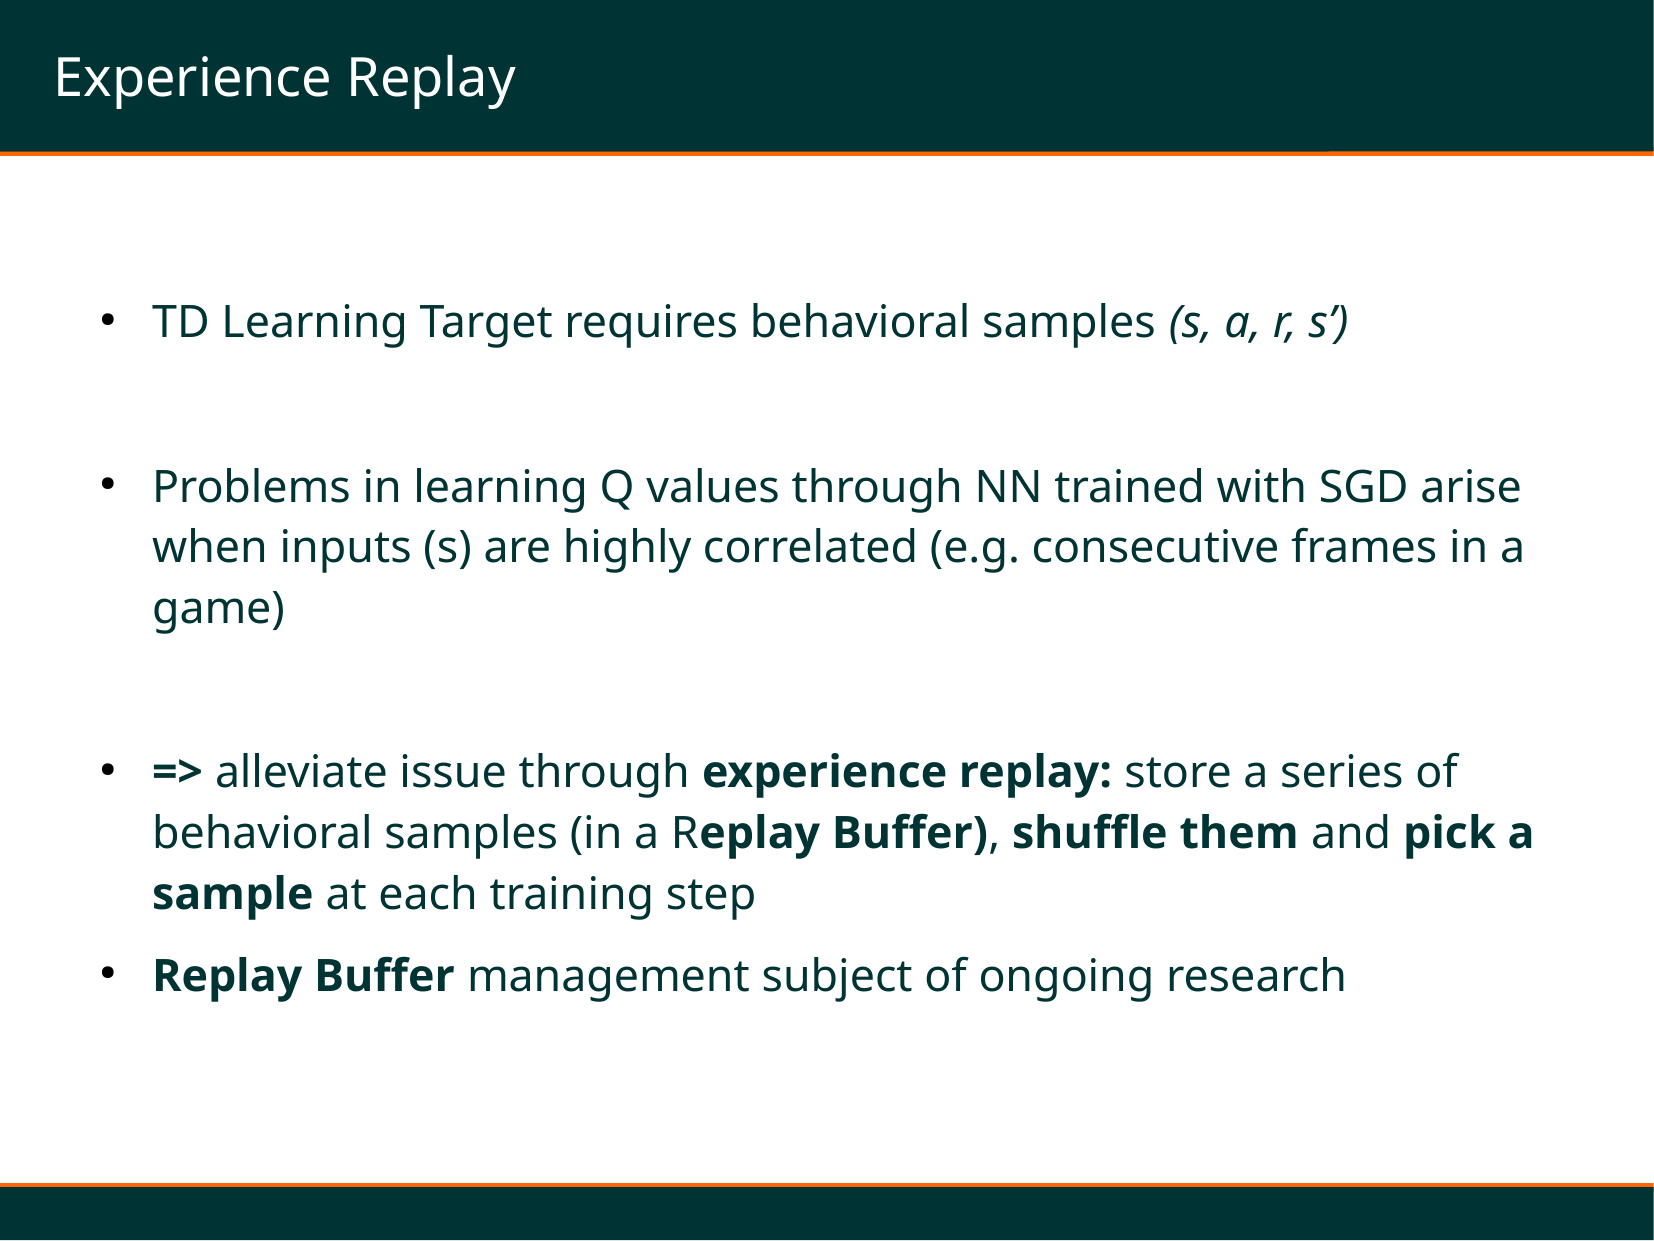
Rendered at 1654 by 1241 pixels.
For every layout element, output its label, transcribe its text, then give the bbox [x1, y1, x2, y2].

title Experience Replay [0, 0, 1329, 152]
list TD Learning Target requires behavioral samples (s, a, r, s’) Problems in learning Q values through NN trained with SGD arise when inputs (s) are highly correlated (e.g. consecutive frames in a game) => alleviate issue through experience replay: store a series of behavioral samples (in a Replay Buffer), shuffle them and pick a sample at each training step Replay Buffer management subject of ongoing research [82, 290, 1571, 1010]
